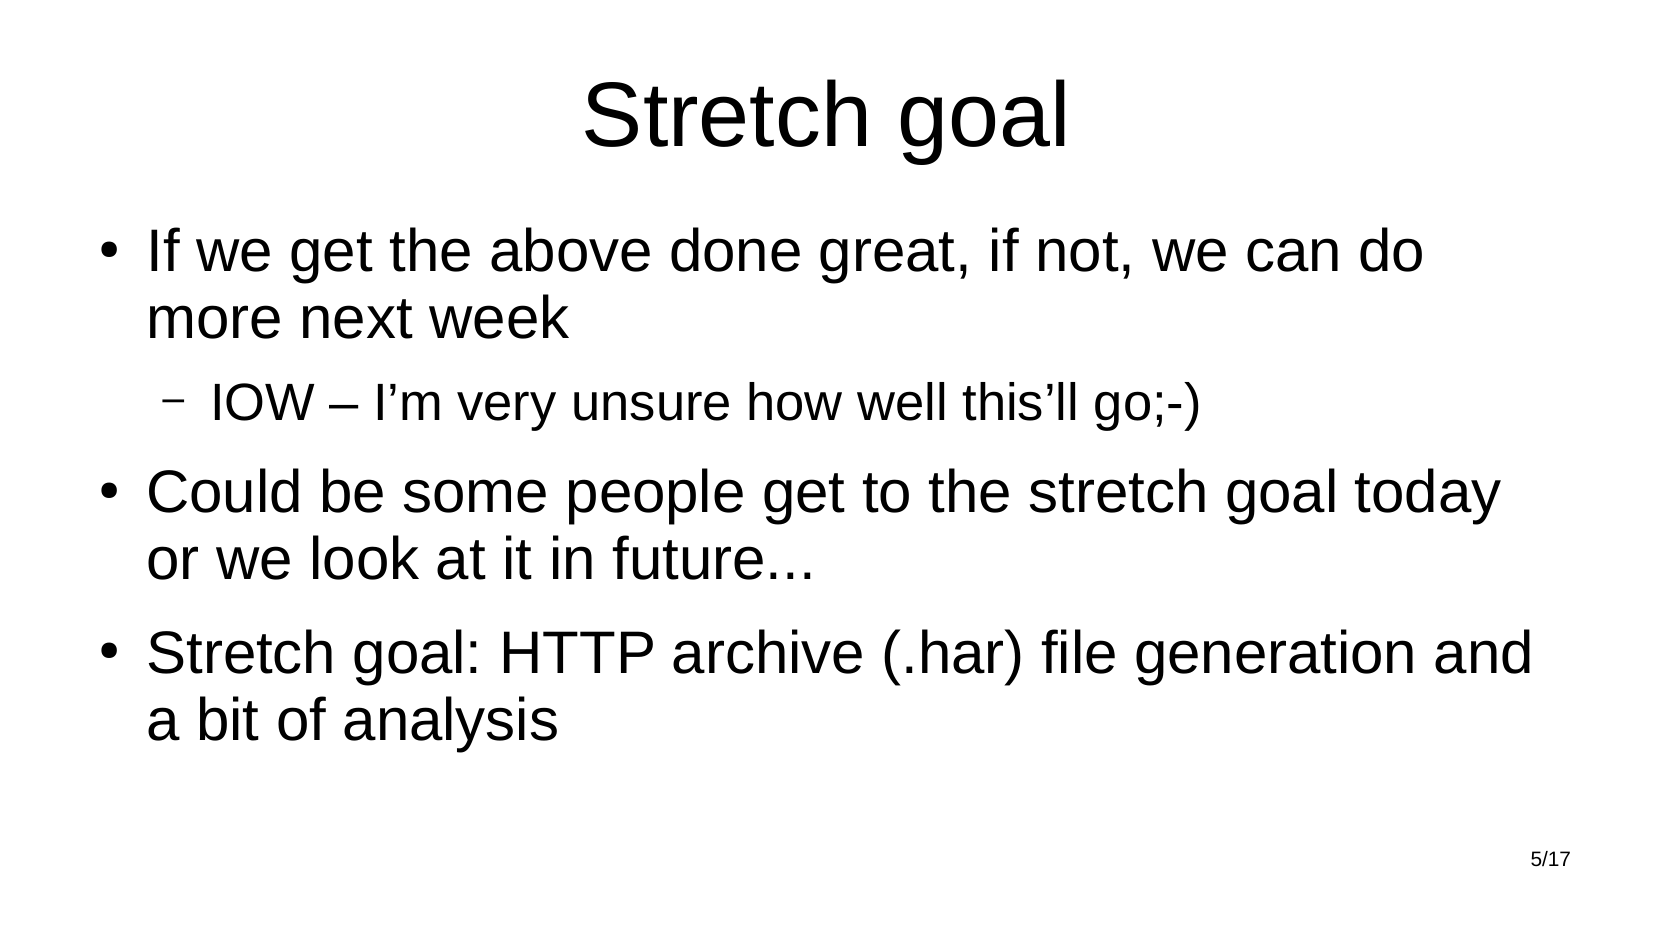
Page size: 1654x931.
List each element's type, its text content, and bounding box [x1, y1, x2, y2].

list If we get the above done great, if not, we can do more next week IOW – I’m very unsure how well this’ll go;-) Could be some people get to the stretch goal today or we look at it in future... Stretch goal: HTTP archive (.har) file generation and a bit of analysis [82, 217, 1571, 758]
title Stretch goal [82, 37, 1571, 193]
